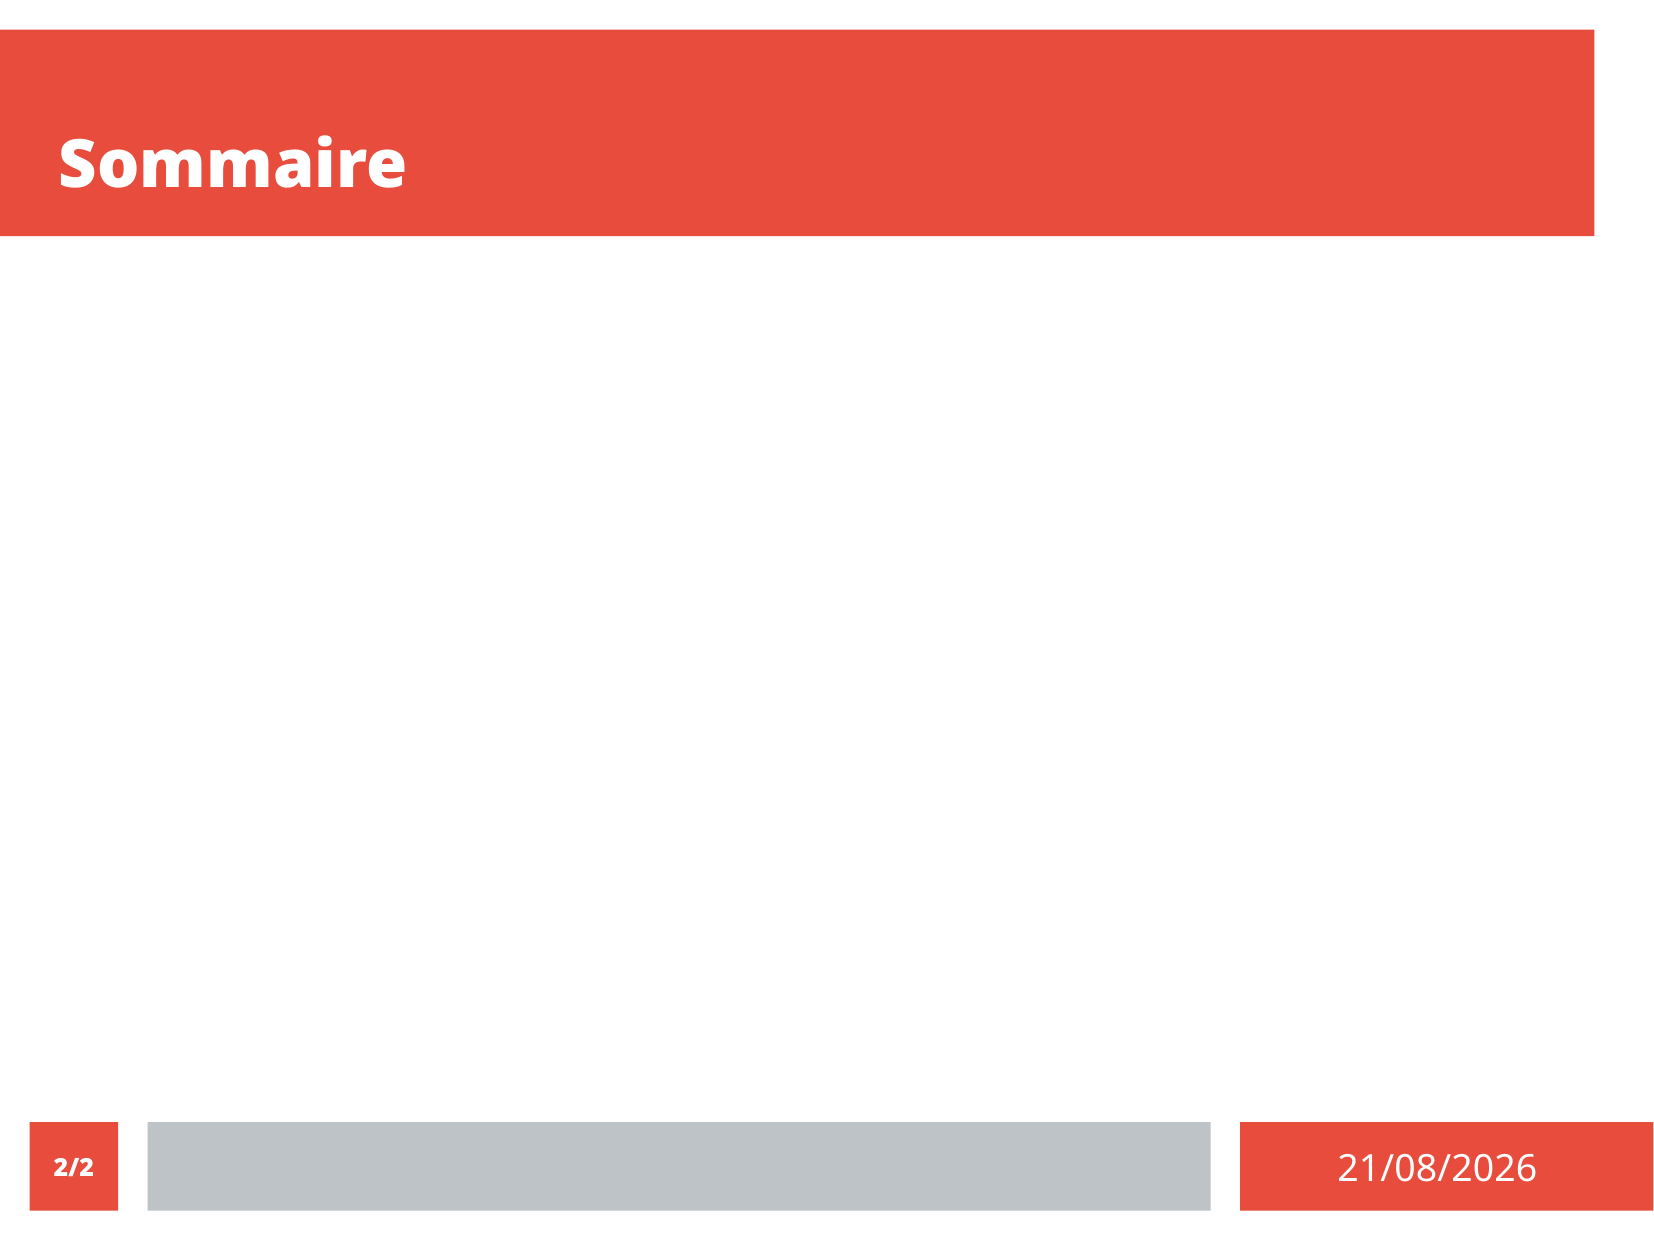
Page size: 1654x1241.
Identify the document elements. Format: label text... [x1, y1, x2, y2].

title Sommaire [59, 59, 1595, 207]
